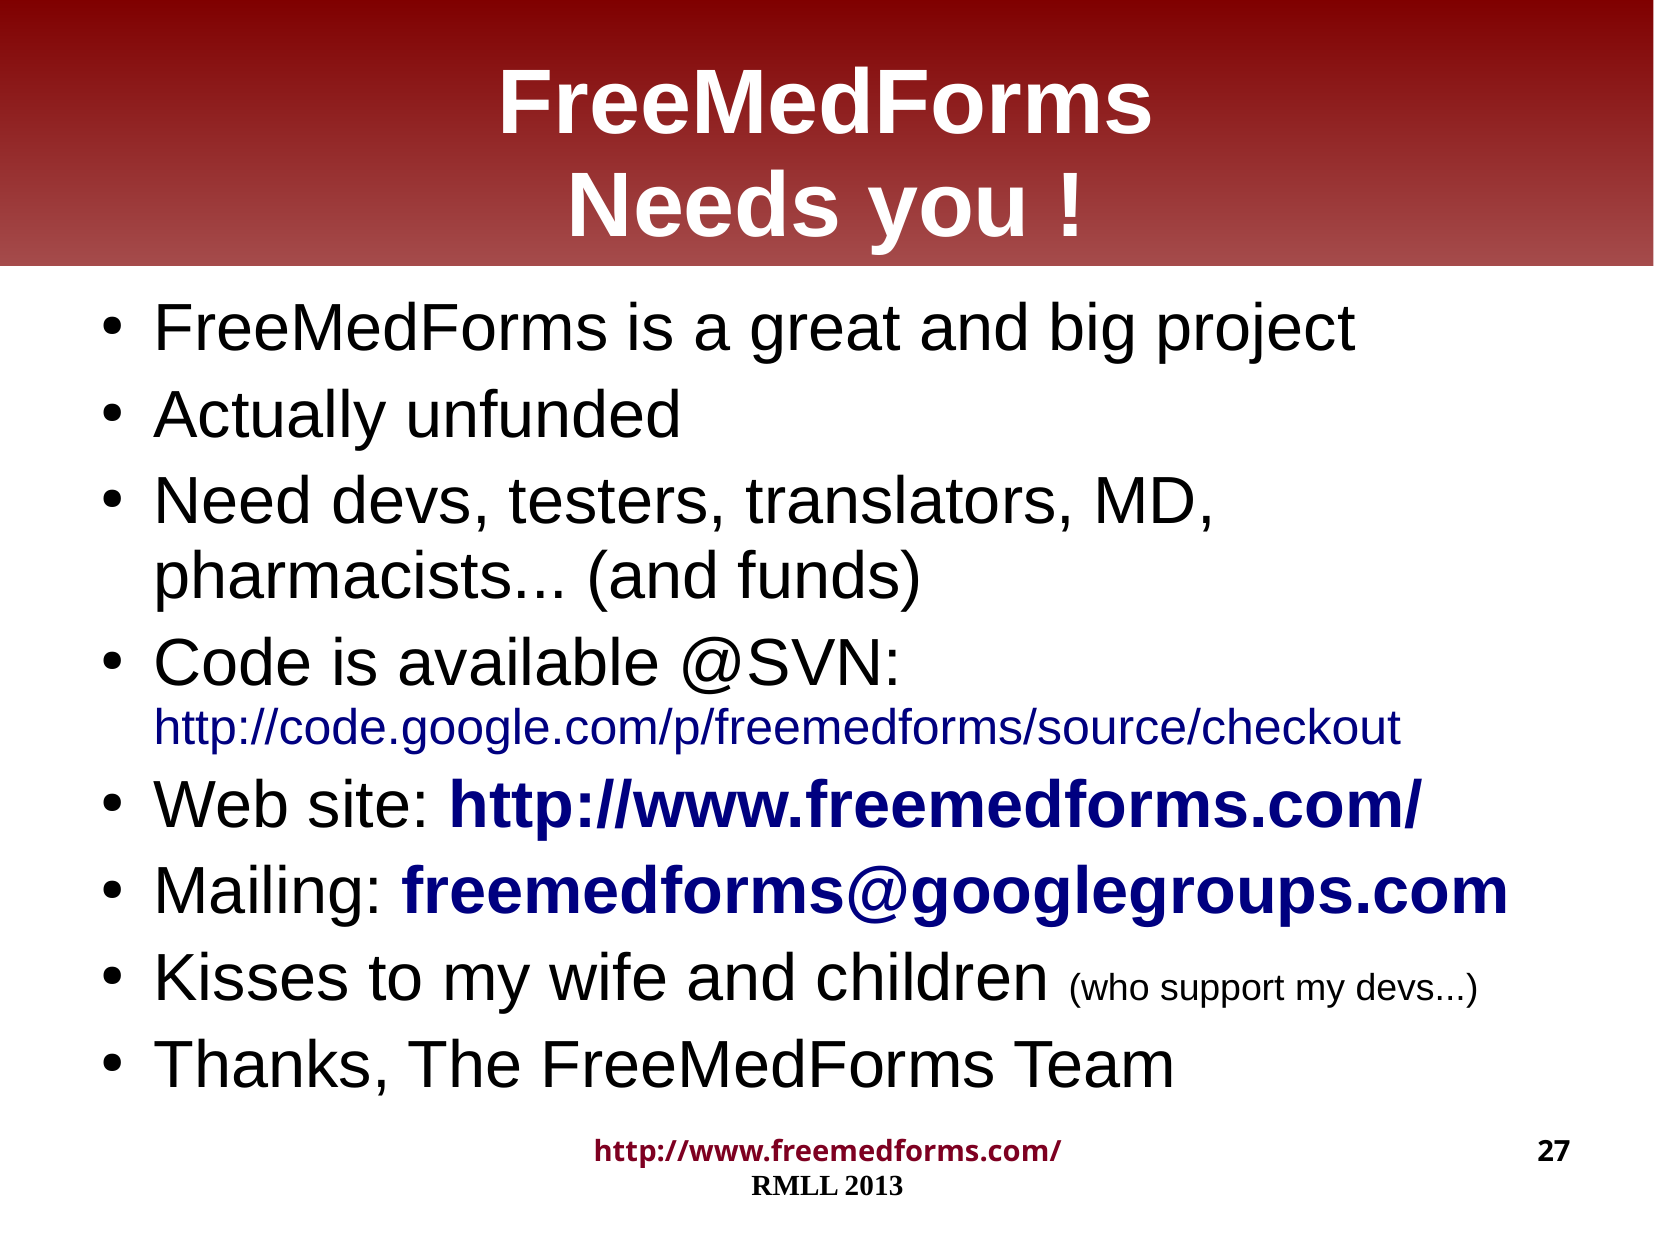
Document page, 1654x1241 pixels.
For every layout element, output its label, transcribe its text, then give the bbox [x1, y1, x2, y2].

title FreeMedForms Needs you ! [295, 49, 1359, 257]
list FreeMedForms is a great and big project Actually unfunded Need devs, testers, translators, MD, pharmacists... (and funds) Code is available @SVN:http://code.google.com/p/freemedforms/source/checkout Web site: http://www.freemedforms.com/ Mailing: freemedforms@googlegroups.com Kisses to my wife and children (who support my devs...) Thanks, The FreeMedForms Team [82, 290, 1571, 1100]
